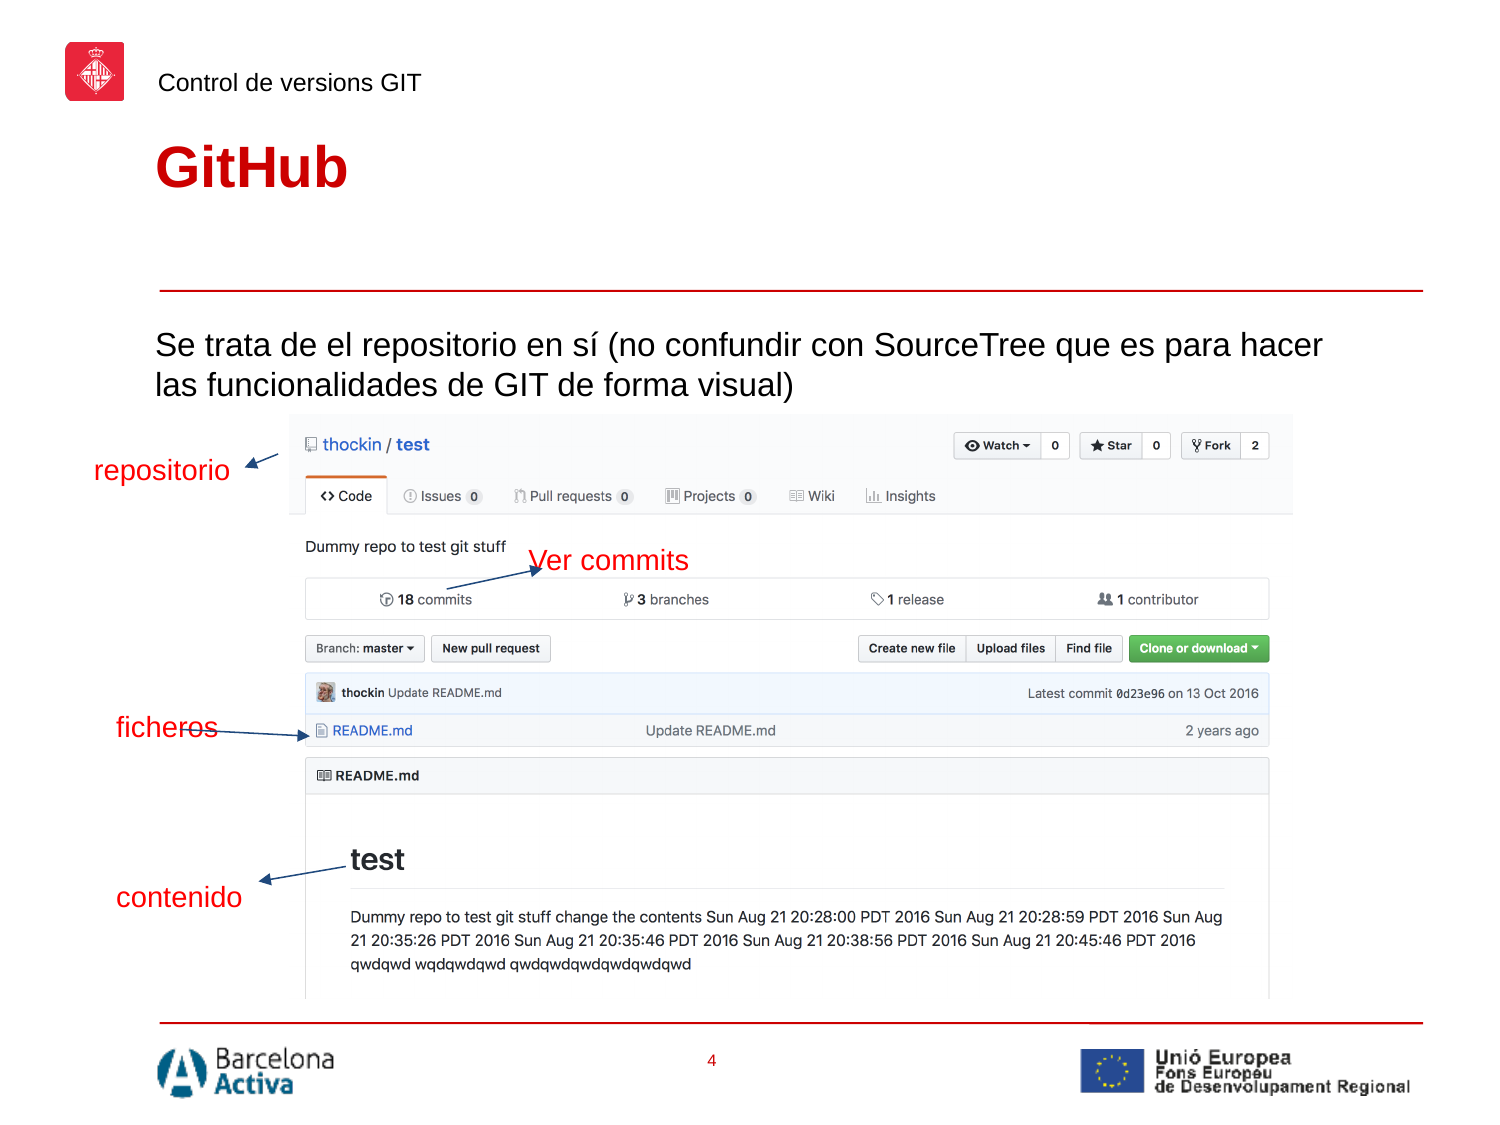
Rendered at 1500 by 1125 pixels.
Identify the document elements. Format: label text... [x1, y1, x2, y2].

picture [147, 1034, 343, 1110]
picture [65, 42, 124, 101]
text_box Control de versions GIT [142, 58, 634, 104]
text_box contenido [100, 863, 259, 900]
text_box ficheros [100, 693, 259, 730]
text_box repositorio [78, 435, 279, 472]
slide_number <number> [536, 1042, 887, 1103]
picture [289, 414, 1293, 999]
picture [1080, 1049, 1411, 1096]
text_box GitHub [140, 121, 1416, 268]
text_box Se trata de el repositorio en sí (no confundir con SourceTree que es para hacer las funcionalidades de GIT de forma visual) [140, 316, 1387, 339]
text_box Ver commits [513, 526, 750, 563]
